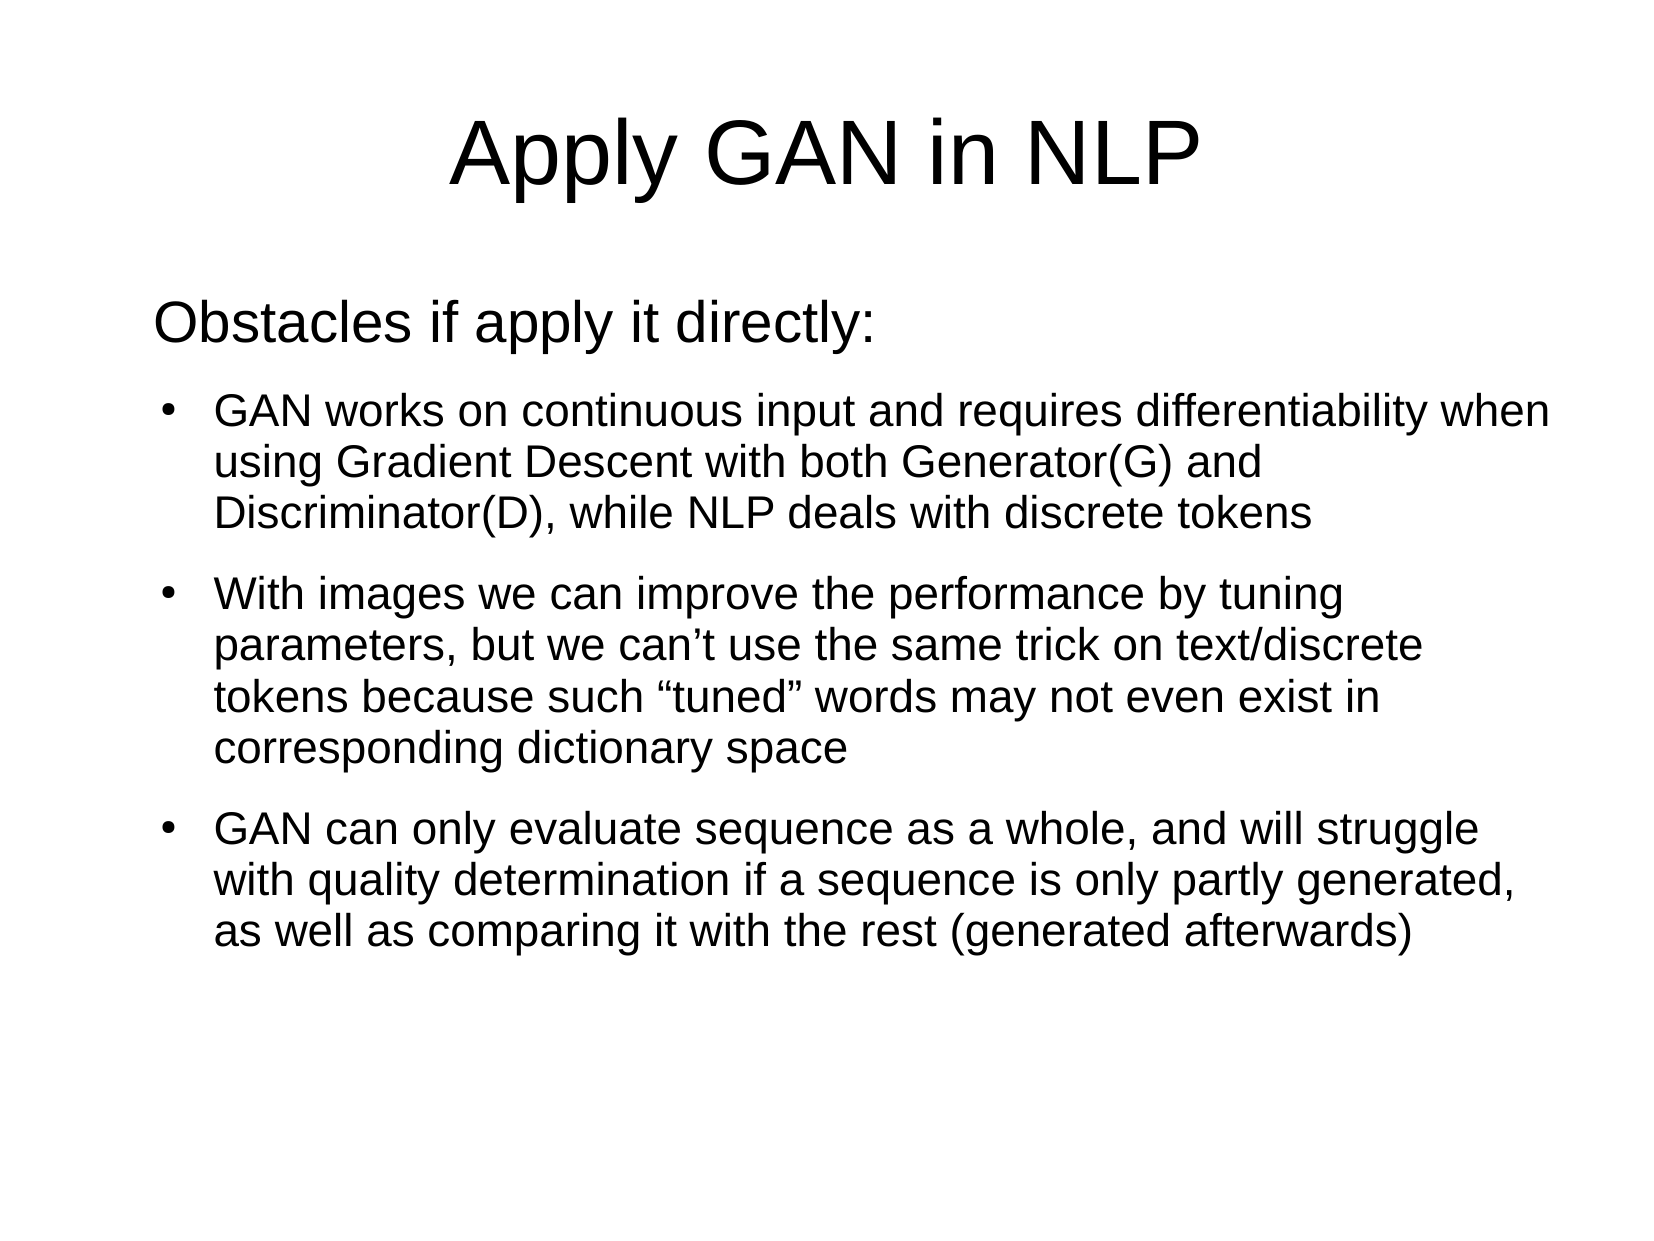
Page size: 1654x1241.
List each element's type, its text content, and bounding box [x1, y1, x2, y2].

title Apply GAN in NLP [82, 49, 1571, 257]
list Obstacles if apply it directly: GAN works on continuous input and requires differentiability when using Gradient Descent with both Generator(G) and Discriminator(D), while NLP deals with discrete tokens With images we can improve the performance by tuning parameters, but we can’t use the same trick on text/discrete tokens because such “tuned” words may not even exist in corresponding dictionary space GAN can only evaluate sequence as a whole, and will struggle with quality determination if a sequence is only partly generated, as well as comparing it with the rest (generated afterwards) [82, 290, 1571, 1010]
